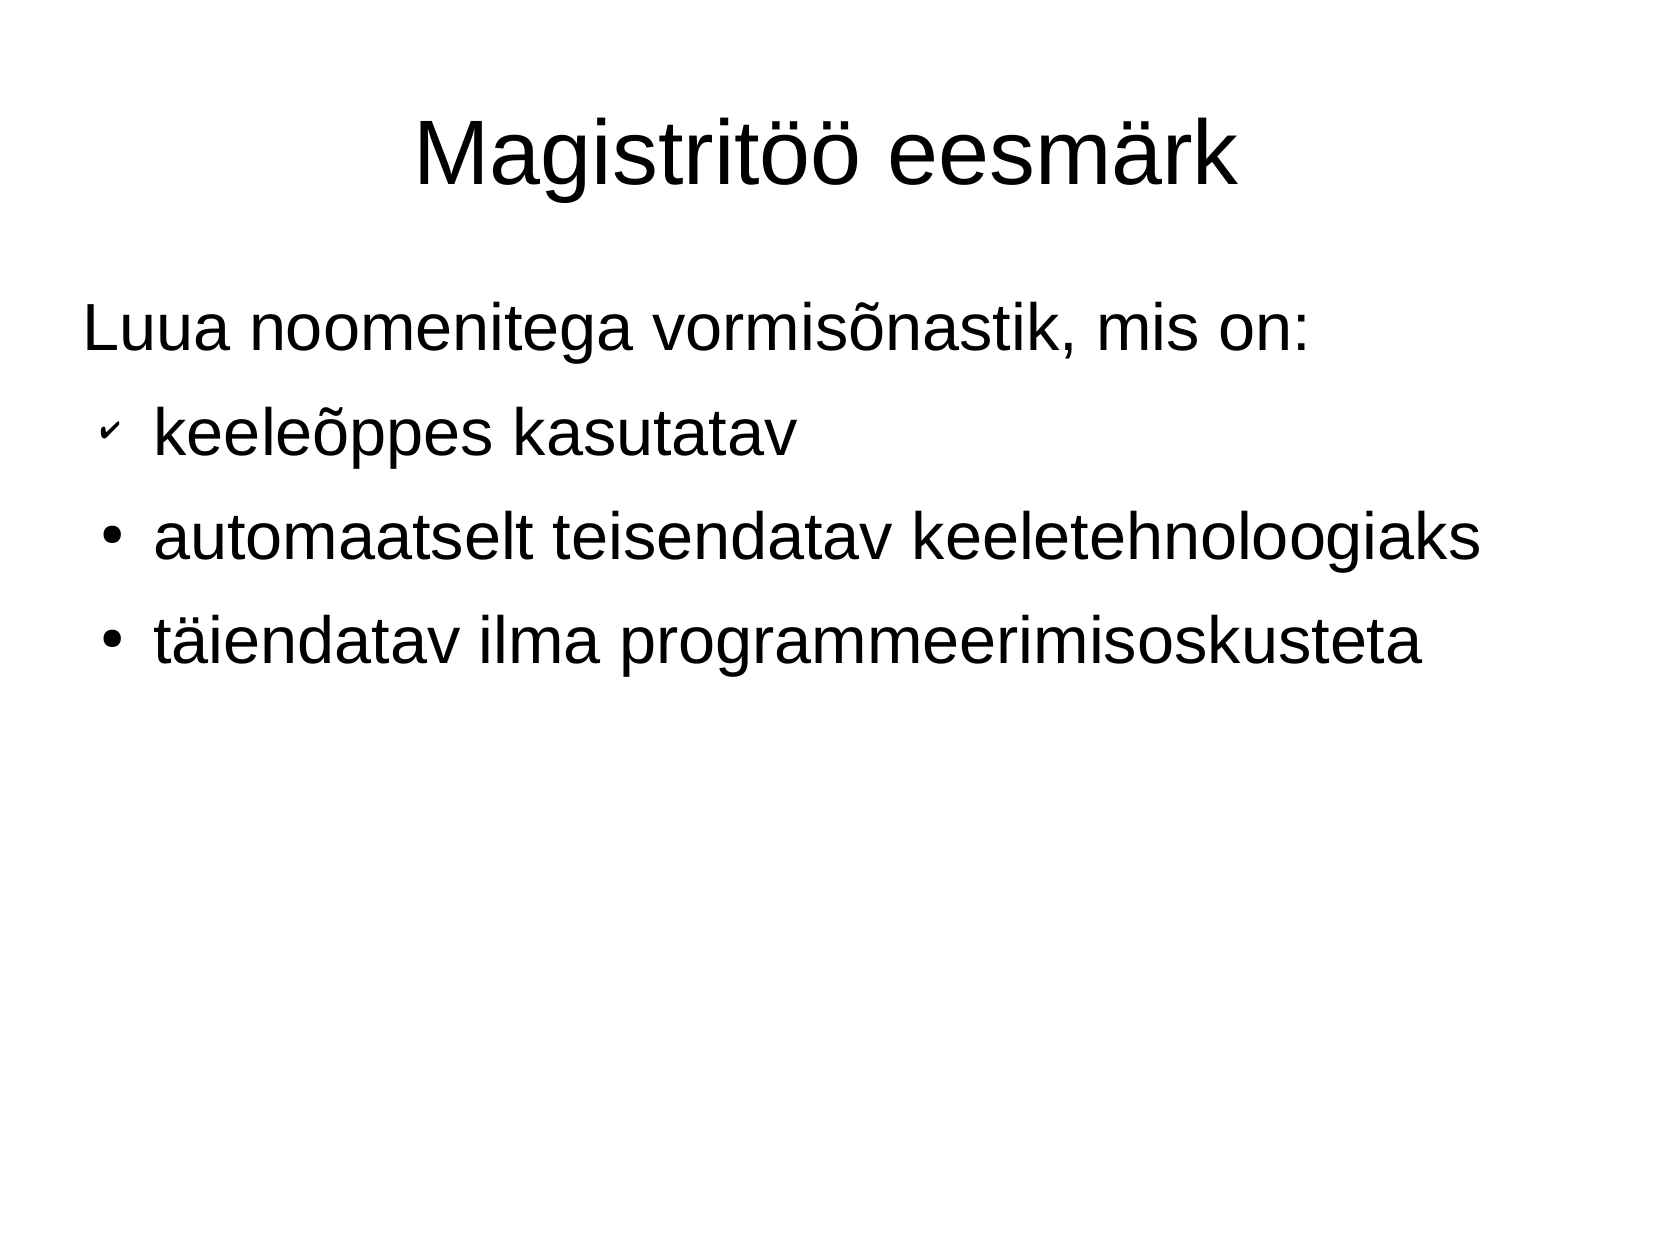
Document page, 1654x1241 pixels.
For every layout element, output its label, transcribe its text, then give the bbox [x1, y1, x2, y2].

list Luua noomenitega vormisõnastik, mis on: keeleõppes kasutatav automaatselt teisendatav keeletehnoloogiaks täiendatav ilma programmeerimisoskusteta [82, 290, 1571, 1010]
title Magistritöö eesmärk [82, 49, 1571, 257]
